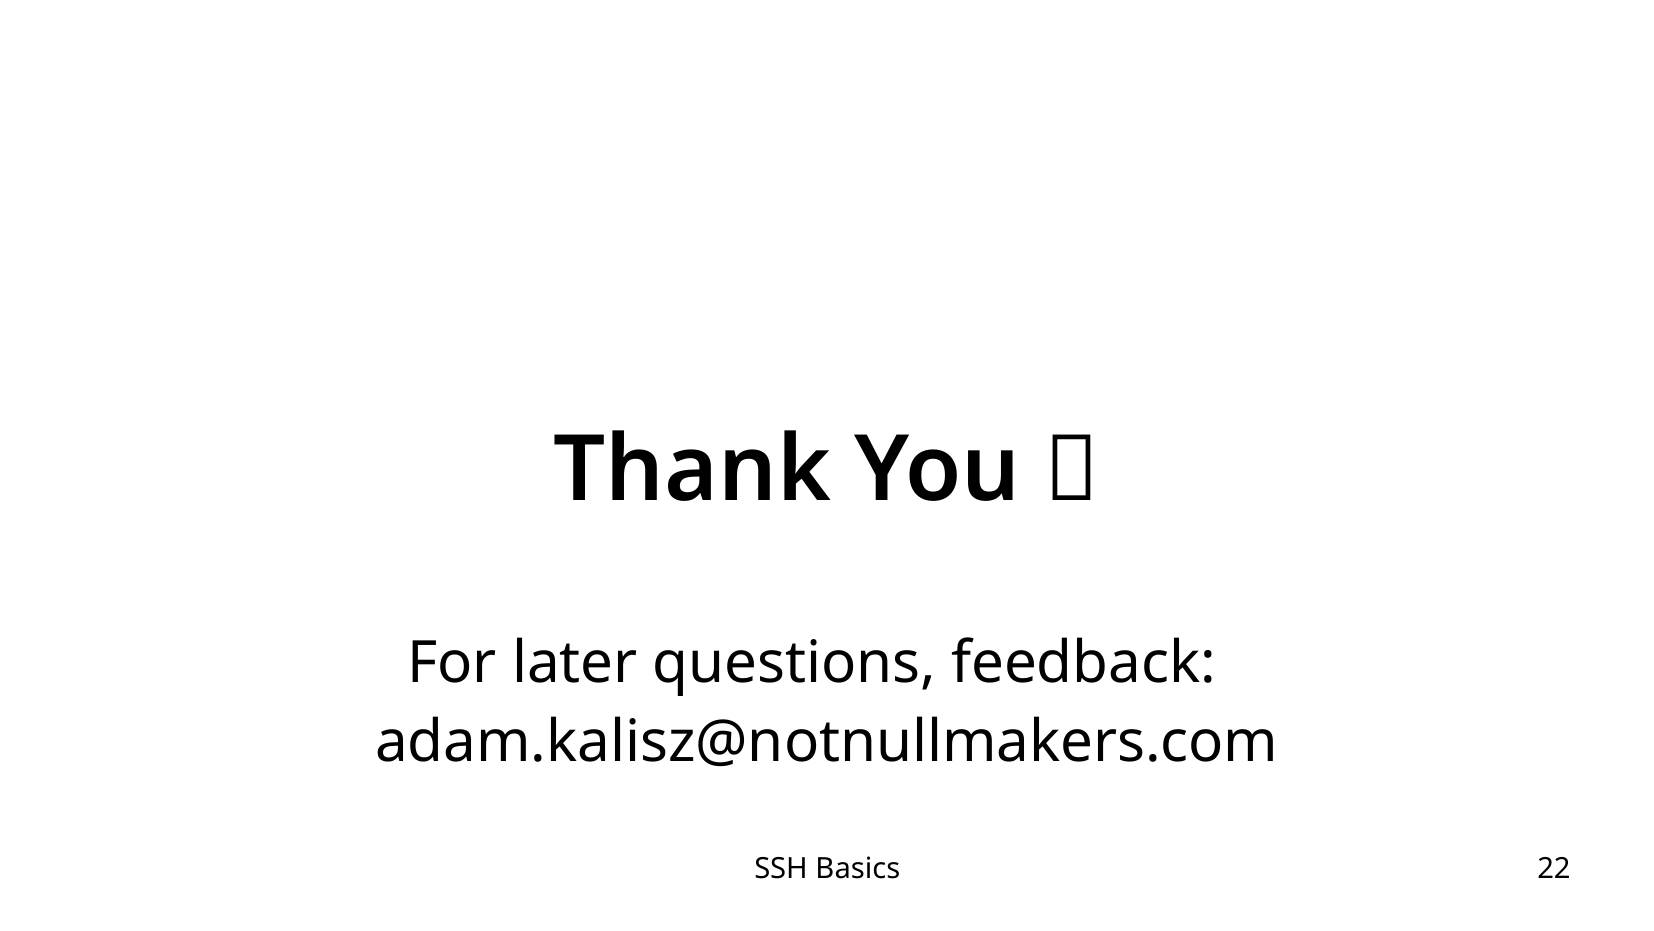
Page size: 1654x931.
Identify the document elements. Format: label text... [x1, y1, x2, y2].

title Thank You 🎉 [82, 387, 1571, 543]
title For later questions, feedback: adam.kalisz@notnullmakers.com [82, 616, 1571, 783]
